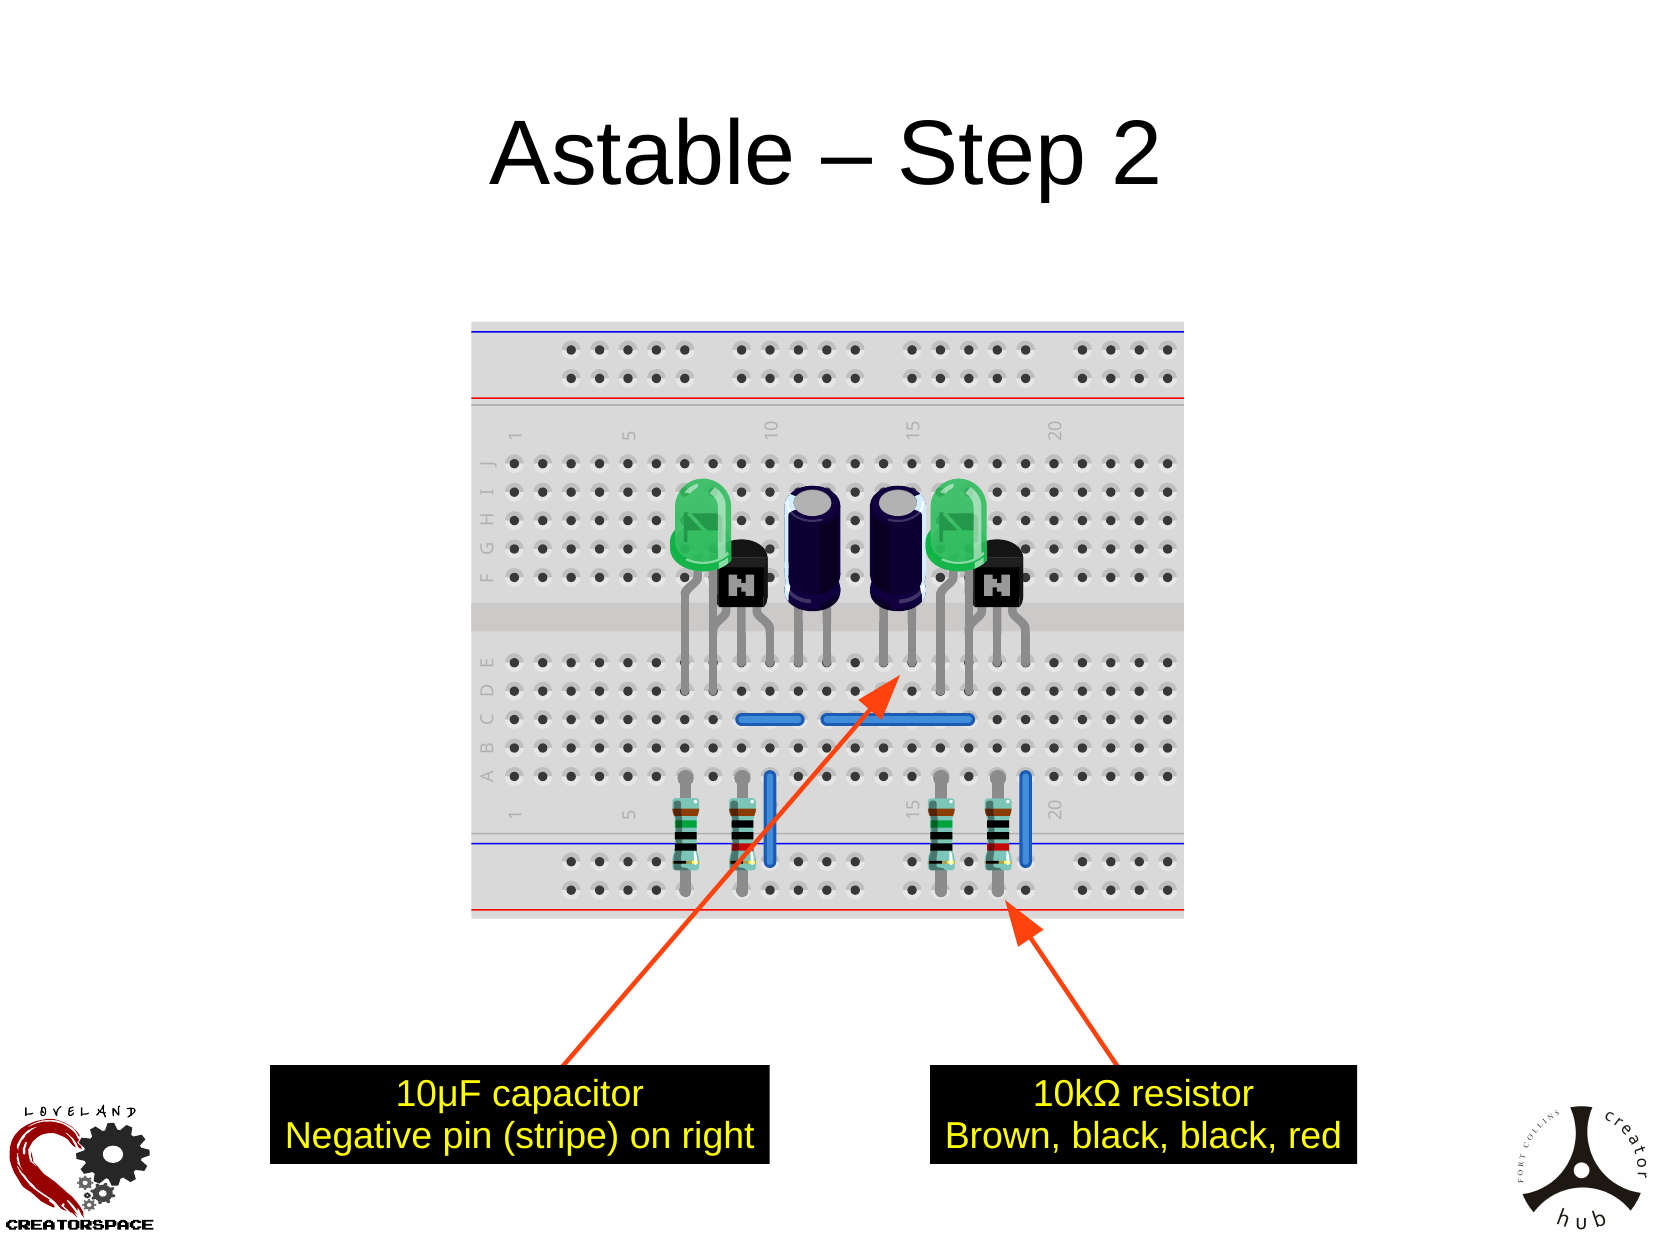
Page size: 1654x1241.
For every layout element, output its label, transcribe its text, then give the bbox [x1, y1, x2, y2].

title Astable – Step 2 [82, 49, 1571, 257]
picture [469, 320, 1184, 921]
text_box 10kΩ resistor Brown, black, black, red [930, 1065, 1358, 1164]
picture [1485, 1090, 1654, 1241]
text_box 10μF capacitor Negative pin (stripe) on right [270, 1065, 770, 1164]
